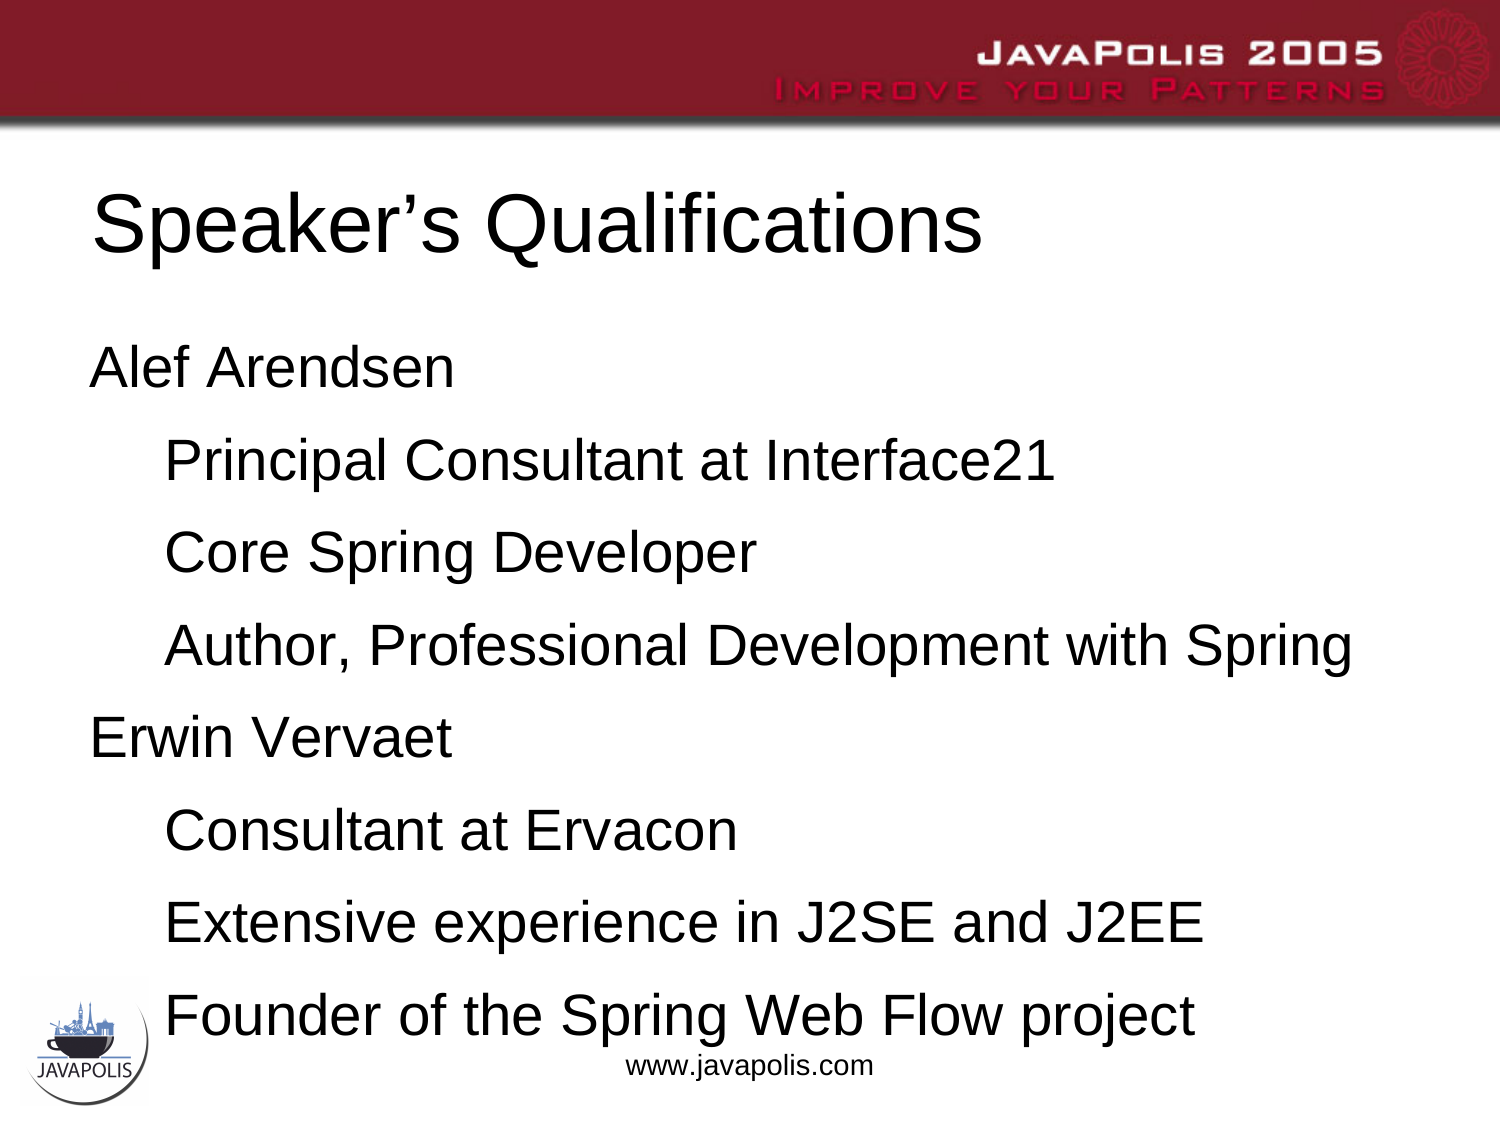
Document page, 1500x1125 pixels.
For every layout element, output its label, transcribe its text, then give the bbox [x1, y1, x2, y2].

list Alef Arendsen Principal Consultant at Interface21 Core Spring Developer Author, Professional Development with Spring Erwin Vervaet Consultant at Ervacon Extensive experience in J2SE and J2EE Founder of the Spring Web Flow project [75, 314, 1426, 1041]
picture [20, 976, 149, 1106]
title Speaker’s Qualifications [76, 148, 1424, 279]
picture [0, 0, 1500, 140]
